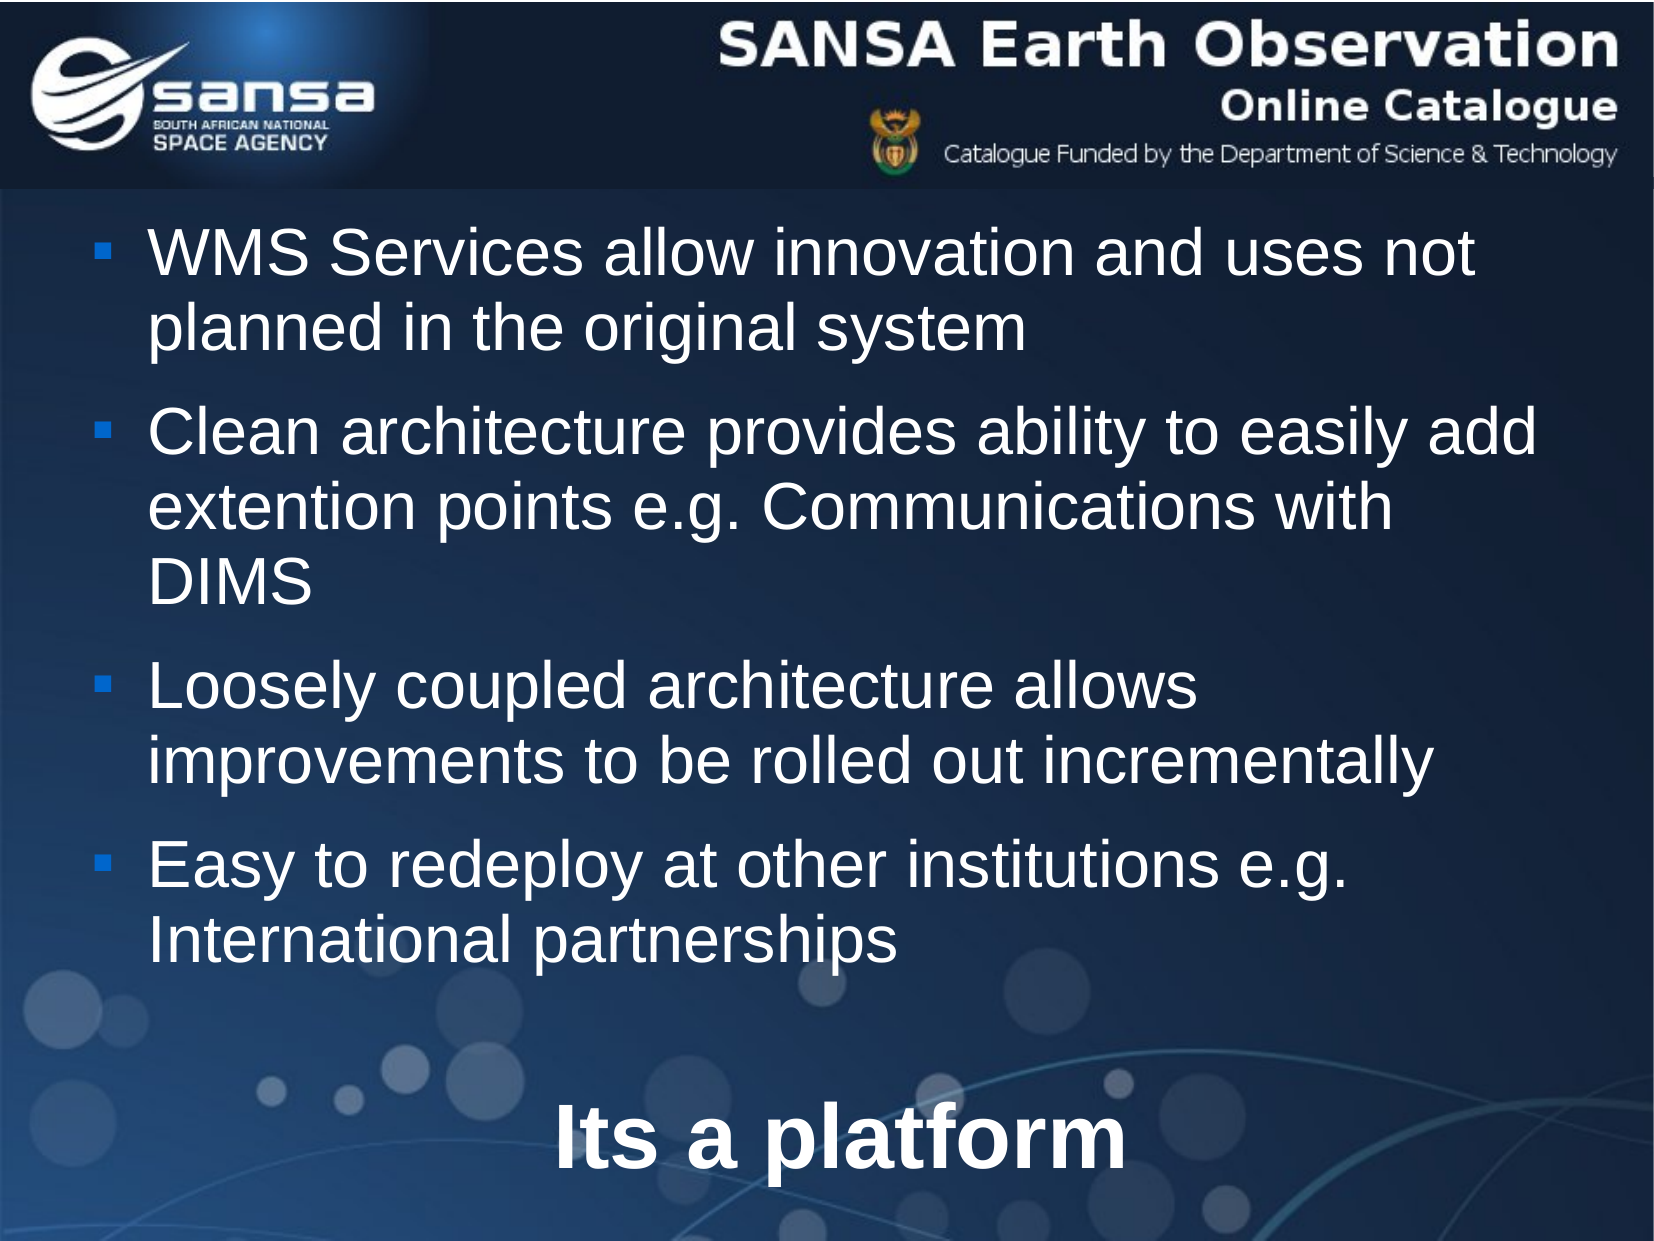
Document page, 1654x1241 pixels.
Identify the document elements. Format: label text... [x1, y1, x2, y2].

picture [0, 2, 1654, 1033]
list WMS Services allow innovation and uses not planned in the original system Clean architecture provides ability to easily add extention points e.g. Communications with DIMS Loosely coupled architecture allows improvements to be rolled out incrementally Easy to redeploy at other institutions e.g. International partnerships [76, 215, 1565, 1034]
title Its a platform [0, 1033, 1654, 1241]
